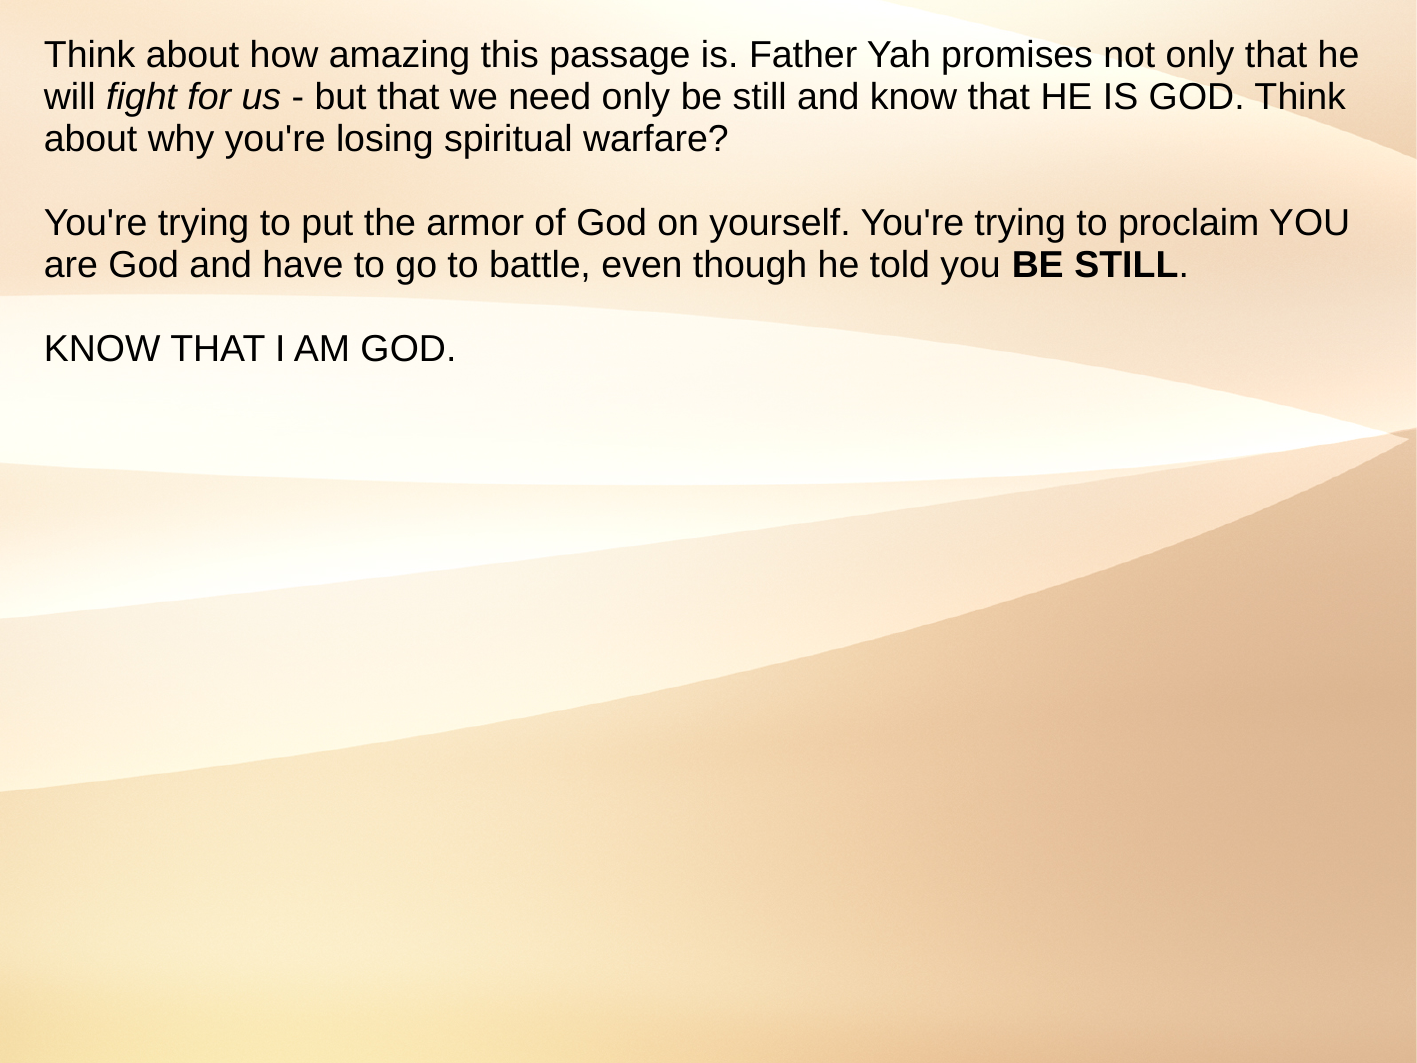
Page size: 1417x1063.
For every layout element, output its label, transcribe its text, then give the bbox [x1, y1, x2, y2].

text_box Think about how amazing this passage is. Father Yah promises not only that he will fight for us - but that we need only be still and know that HE IS GOD. Think about why you're losing spiritual warfare? You're trying to put the armor of God on yourself. You're trying to proclaim YOU are God and have to go to battle, even though he told you BE STILL. KNOW THAT I AM GOD. [29, 26, 1384, 1035]
picture [0, 0, 1417, 1063]
